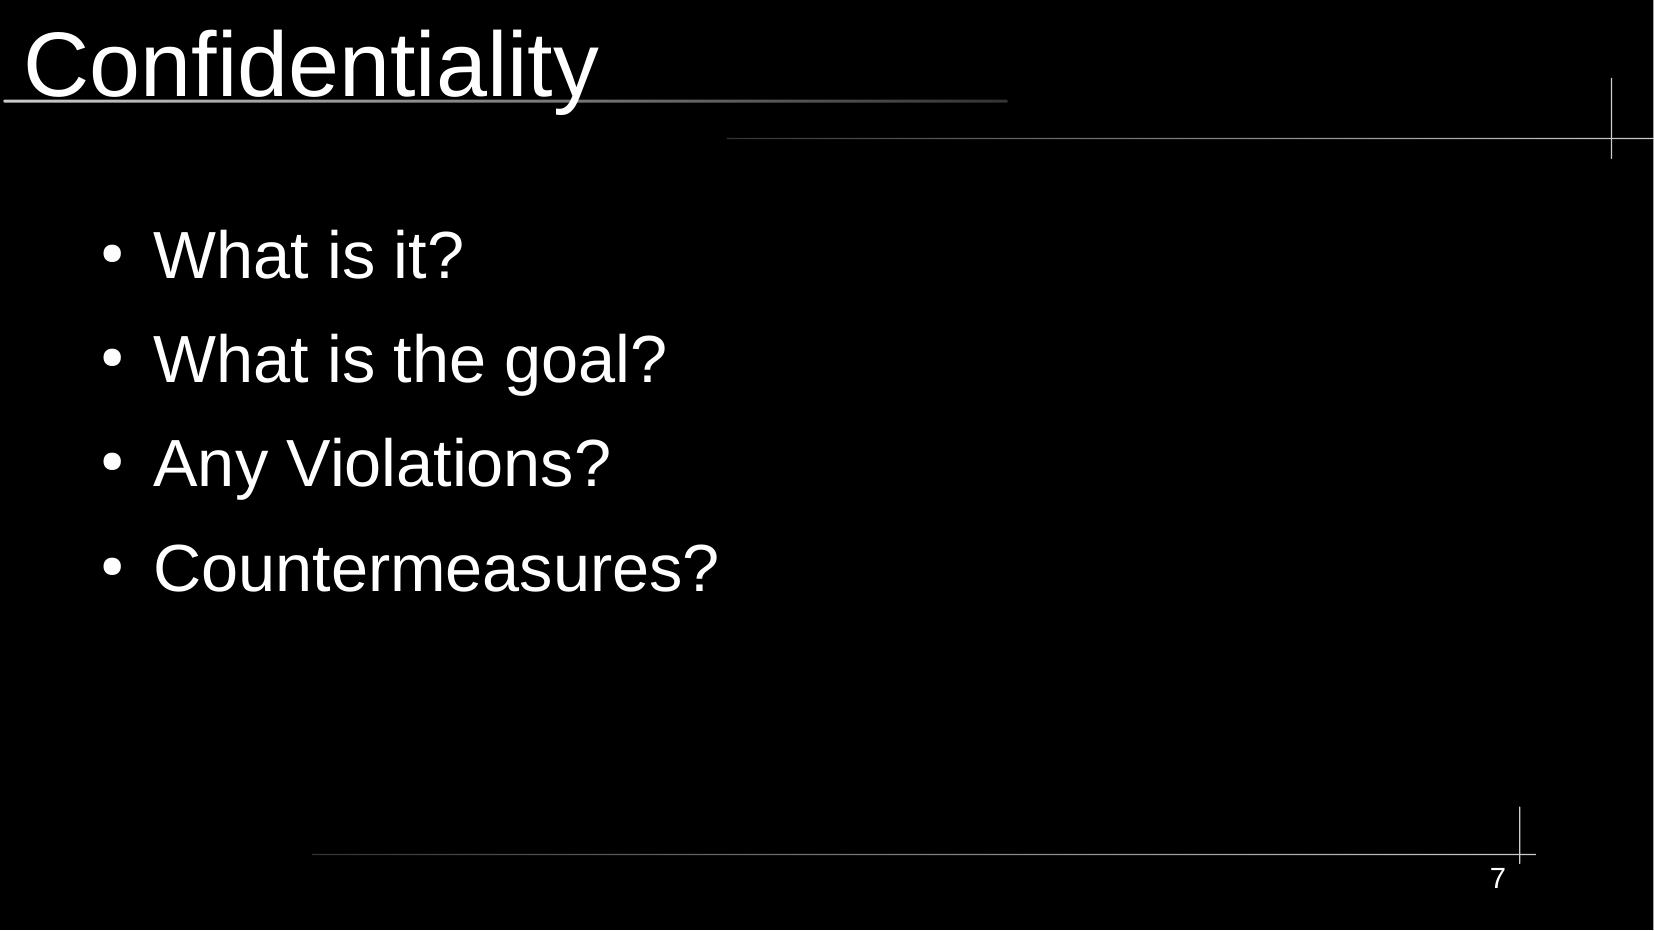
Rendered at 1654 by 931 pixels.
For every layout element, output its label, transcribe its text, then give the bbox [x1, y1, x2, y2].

list What is it? What is the goal? Any Violations? Countermeasures? [82, 217, 1571, 758]
title Confidentiality [23, 11, 1589, 119]
